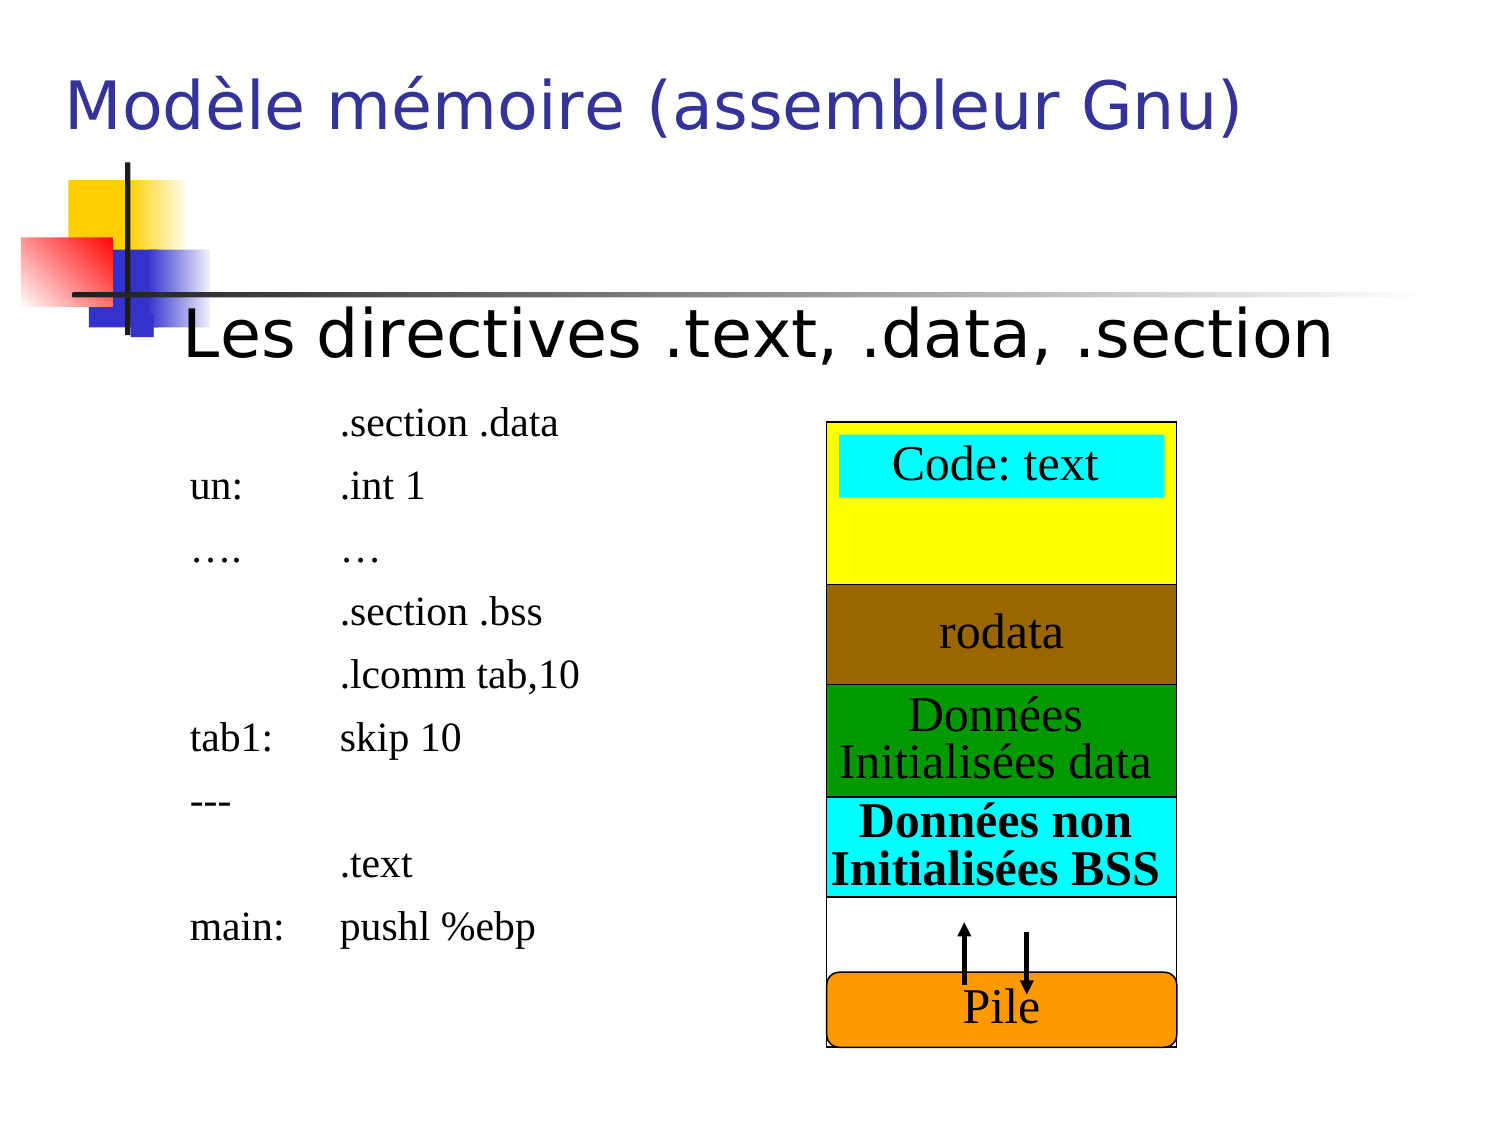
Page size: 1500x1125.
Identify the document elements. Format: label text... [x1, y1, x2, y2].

text_box rodata [826, 584, 1177, 685]
text_box .section .data un: .int 1 …. … .section .bss .lcomm tab,10 tab1: skip 10 --- .text main: pushl %ebp [174, 399, 638, 956]
text_box [826, 898, 1177, 982]
title Modèle mémoire (assembleur Gnu) [50, 24, 1450, 188]
text_box [826, 422, 1177, 584]
text_box Code: text [839, 434, 1165, 498]
list Les directives .text, .data, .section [112, 299, 1388, 413]
text_box [1167, 1039, 1177, 1048]
text_box Pile [826, 972, 1177, 1048]
text_box [826, 1037, 837, 1048]
text_box Données Initialisées data [826, 685, 1177, 797]
text_box Données non Initialisées BSS [826, 797, 1177, 898]
